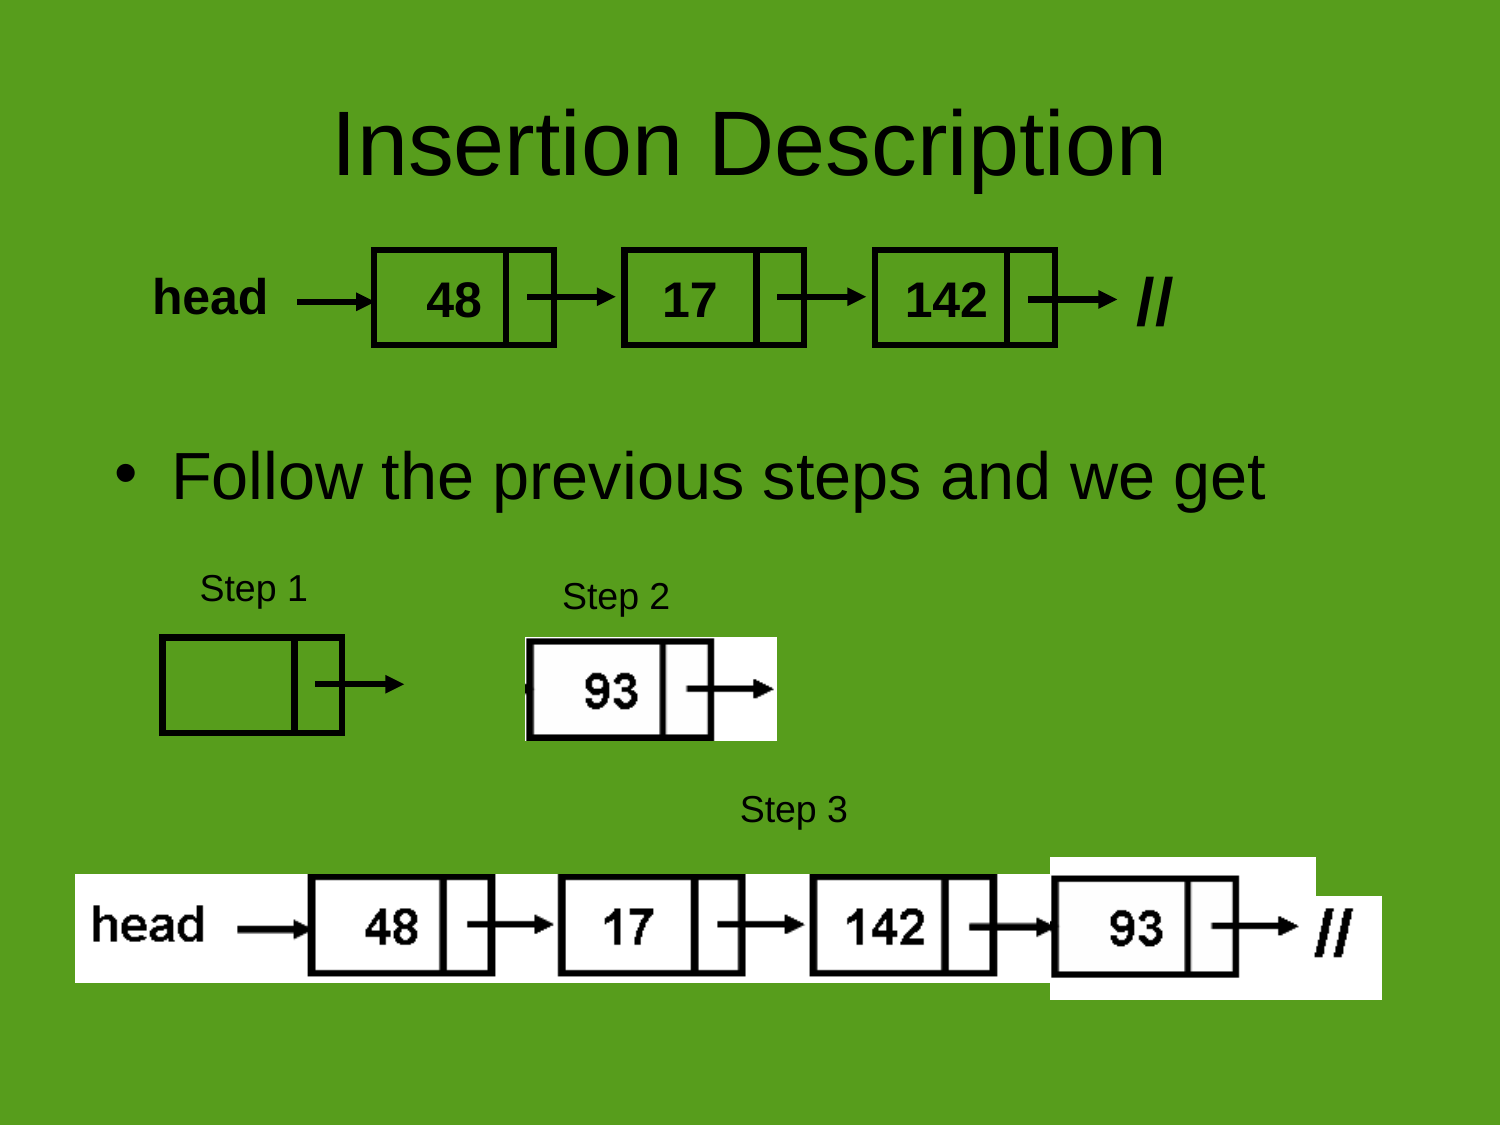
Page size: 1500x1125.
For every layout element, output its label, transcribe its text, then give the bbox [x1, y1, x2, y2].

title Insertion Description [75, 45, 1426, 233]
text_box Step 2 [547, 564, 686, 626]
text_box 142 [890, 260, 1003, 336]
picture [525, 637, 777, 741]
list Follow the previous steps and we get [99, 424, 1450, 538]
text_box head [137, 256, 284, 333]
text_box // [1121, 251, 1189, 347]
picture [75, 857, 1382, 1000]
text_box 17 [647, 260, 733, 336]
text_box Step 1 [184, 555, 323, 617]
text_box 48 [411, 260, 497, 336]
text_box Step 3 [724, 777, 863, 838]
